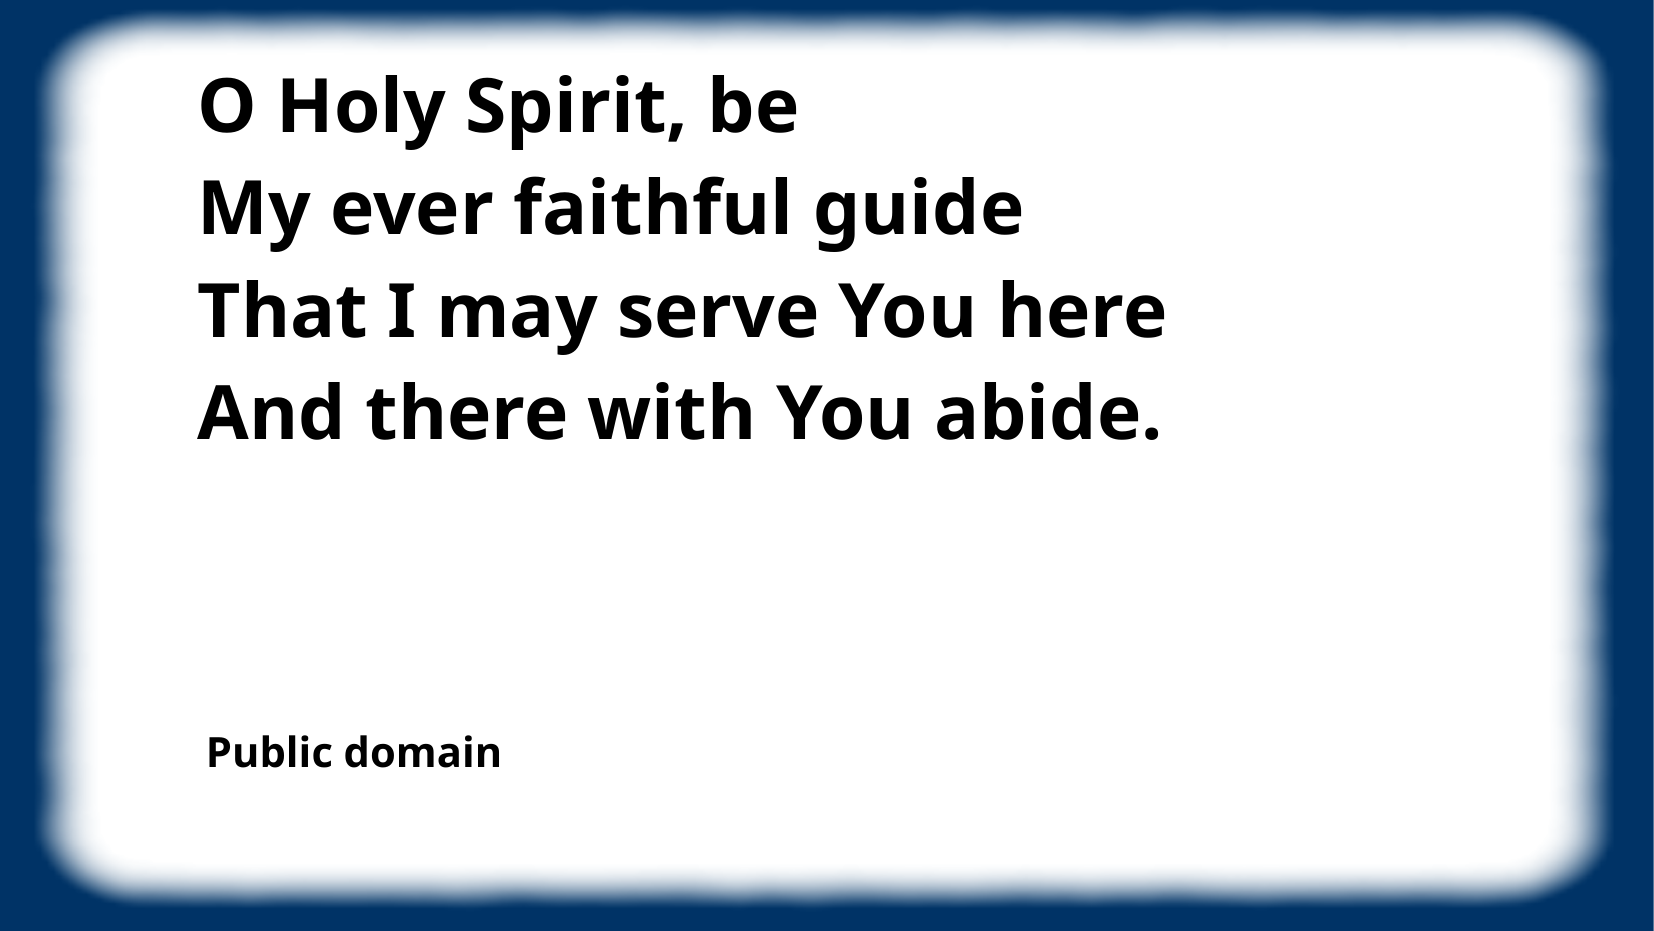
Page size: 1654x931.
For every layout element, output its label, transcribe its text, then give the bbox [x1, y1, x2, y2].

picture [0, 0, 1654, 931]
text_box O Holy Spirit, be My ever faithful guide That I may serve You here And there with You abide. Public domain [105, 45, 1561, 770]
